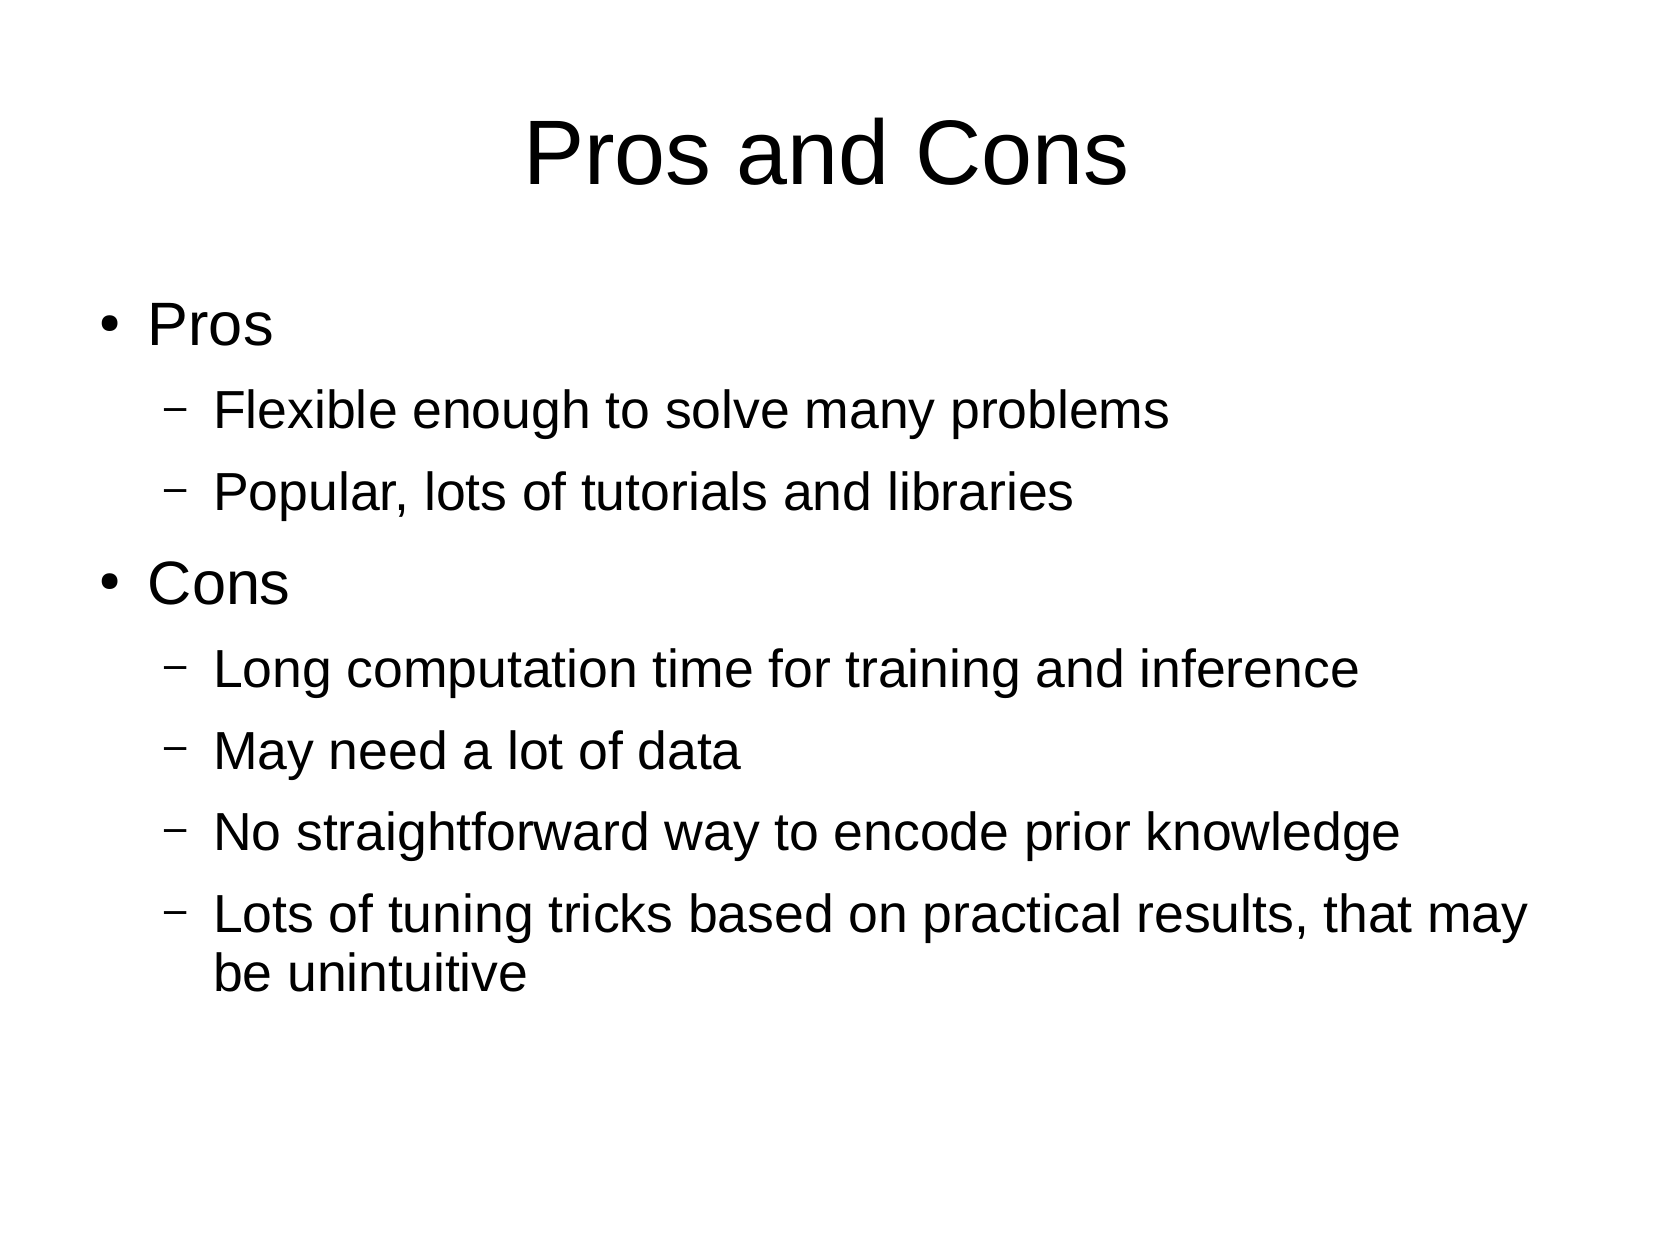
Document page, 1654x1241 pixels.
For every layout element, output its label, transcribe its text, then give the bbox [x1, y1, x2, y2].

title Pros and Cons [82, 49, 1571, 257]
list Pros Flexible enough to solve many problems Popular, lots of tutorials and libraries Cons Long computation time for training and inference May need a lot of data No straightforward way to encode prior knowledge Lots of tuning tricks based on practical results, that may be unintuitive [82, 290, 1571, 1010]
